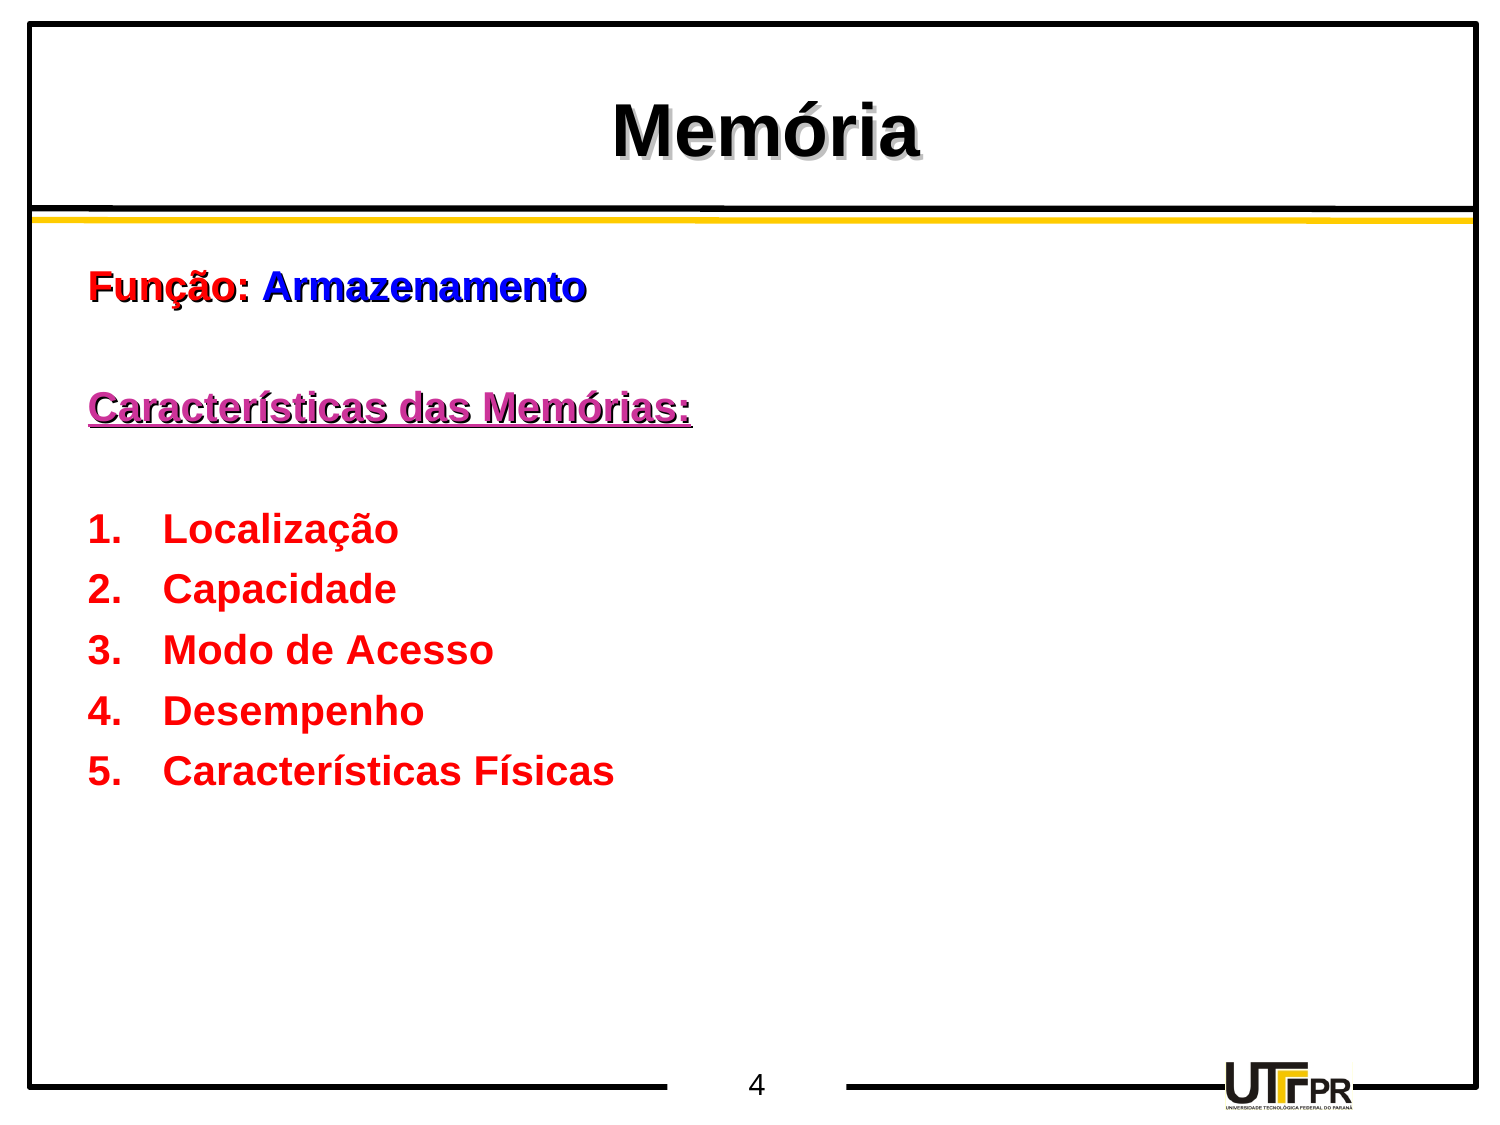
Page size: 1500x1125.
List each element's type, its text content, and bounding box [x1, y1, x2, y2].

text_box Memória [29, 29, 1477, 207]
list Função: Armazenamento Características das Memórias: Localização Capacidade Modo de Acesso Desempenho Características Físicas [72, 257, 1428, 1027]
picture [1225, 1062, 1353, 1110]
